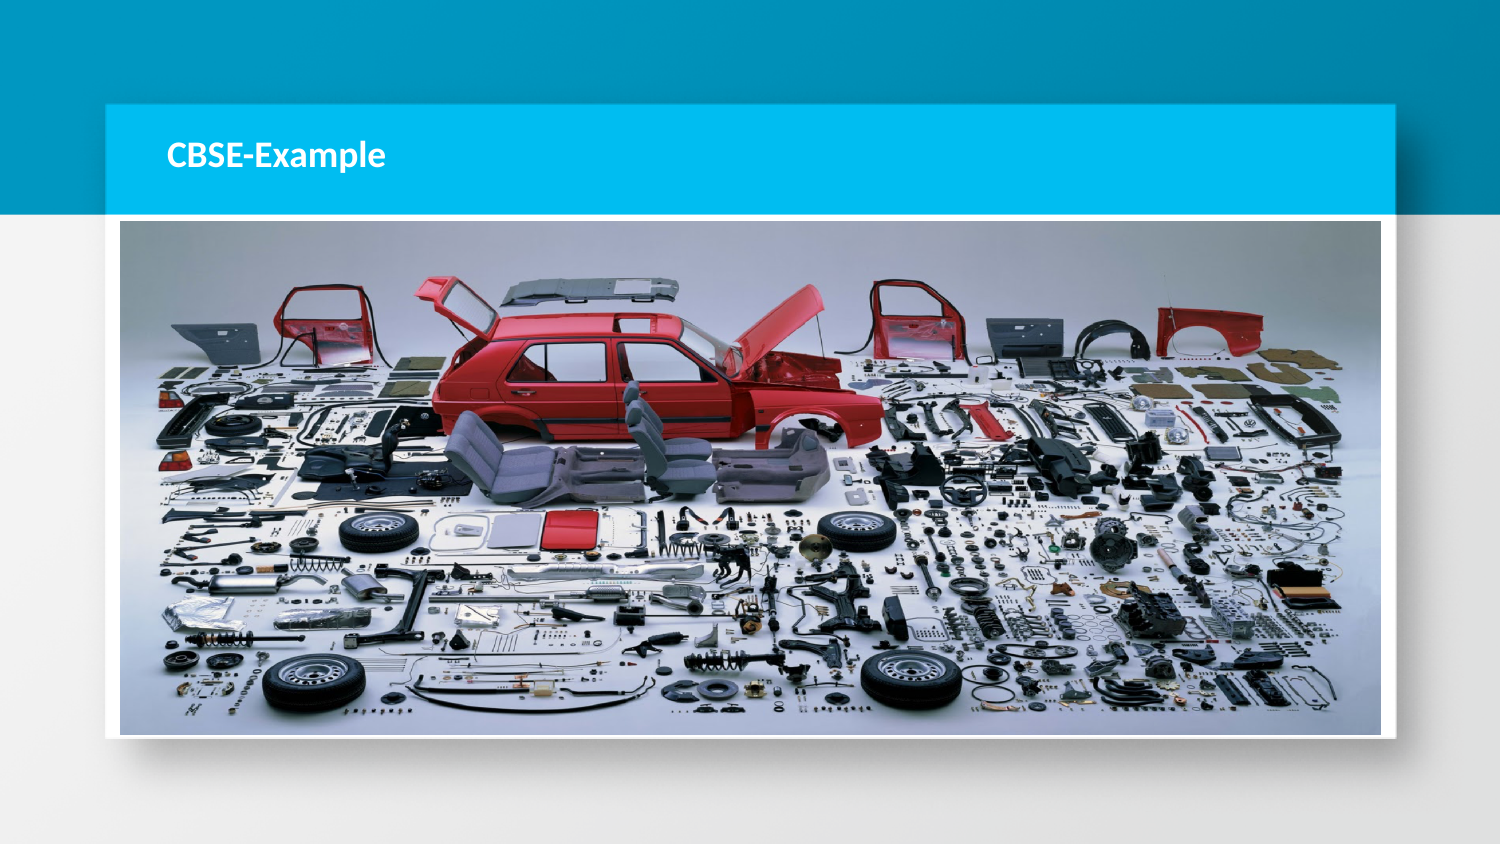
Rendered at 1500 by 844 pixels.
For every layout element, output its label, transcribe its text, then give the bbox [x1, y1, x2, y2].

title CBSE-Example [165, 127, 934, 221]
picture [0, 215, 1500, 844]
